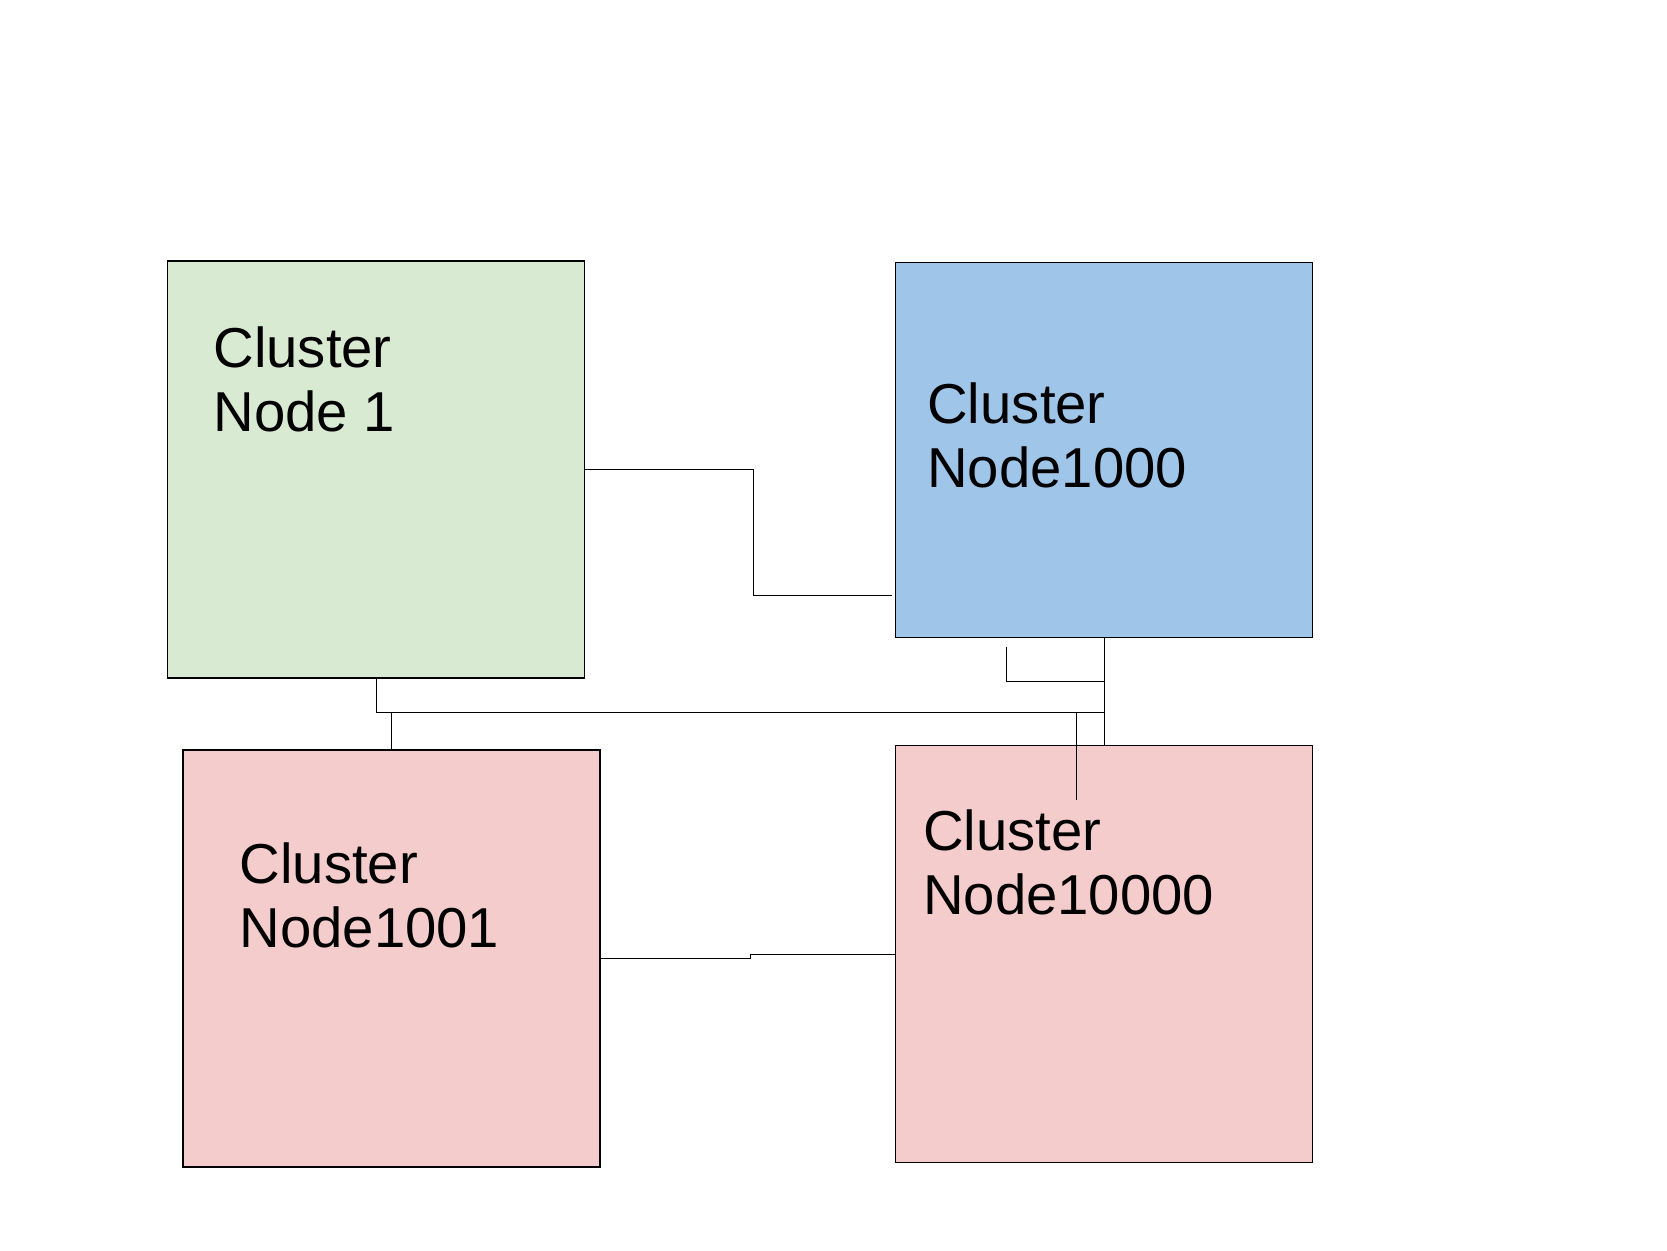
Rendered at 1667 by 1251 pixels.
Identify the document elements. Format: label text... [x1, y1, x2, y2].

text_box [895, 262, 1313, 638]
text_box [895, 745, 1313, 1163]
text_box [167, 260, 585, 678]
text_box Cluster Node1001 [225, 825, 546, 969]
text_box Cluster Node1000 [927, 372, 1211, 565]
text_box Cluster Node10000 [923, 799, 1231, 928]
text_box Cluster Node 1 [213, 316, 557, 445]
text_box [183, 750, 601, 1167]
